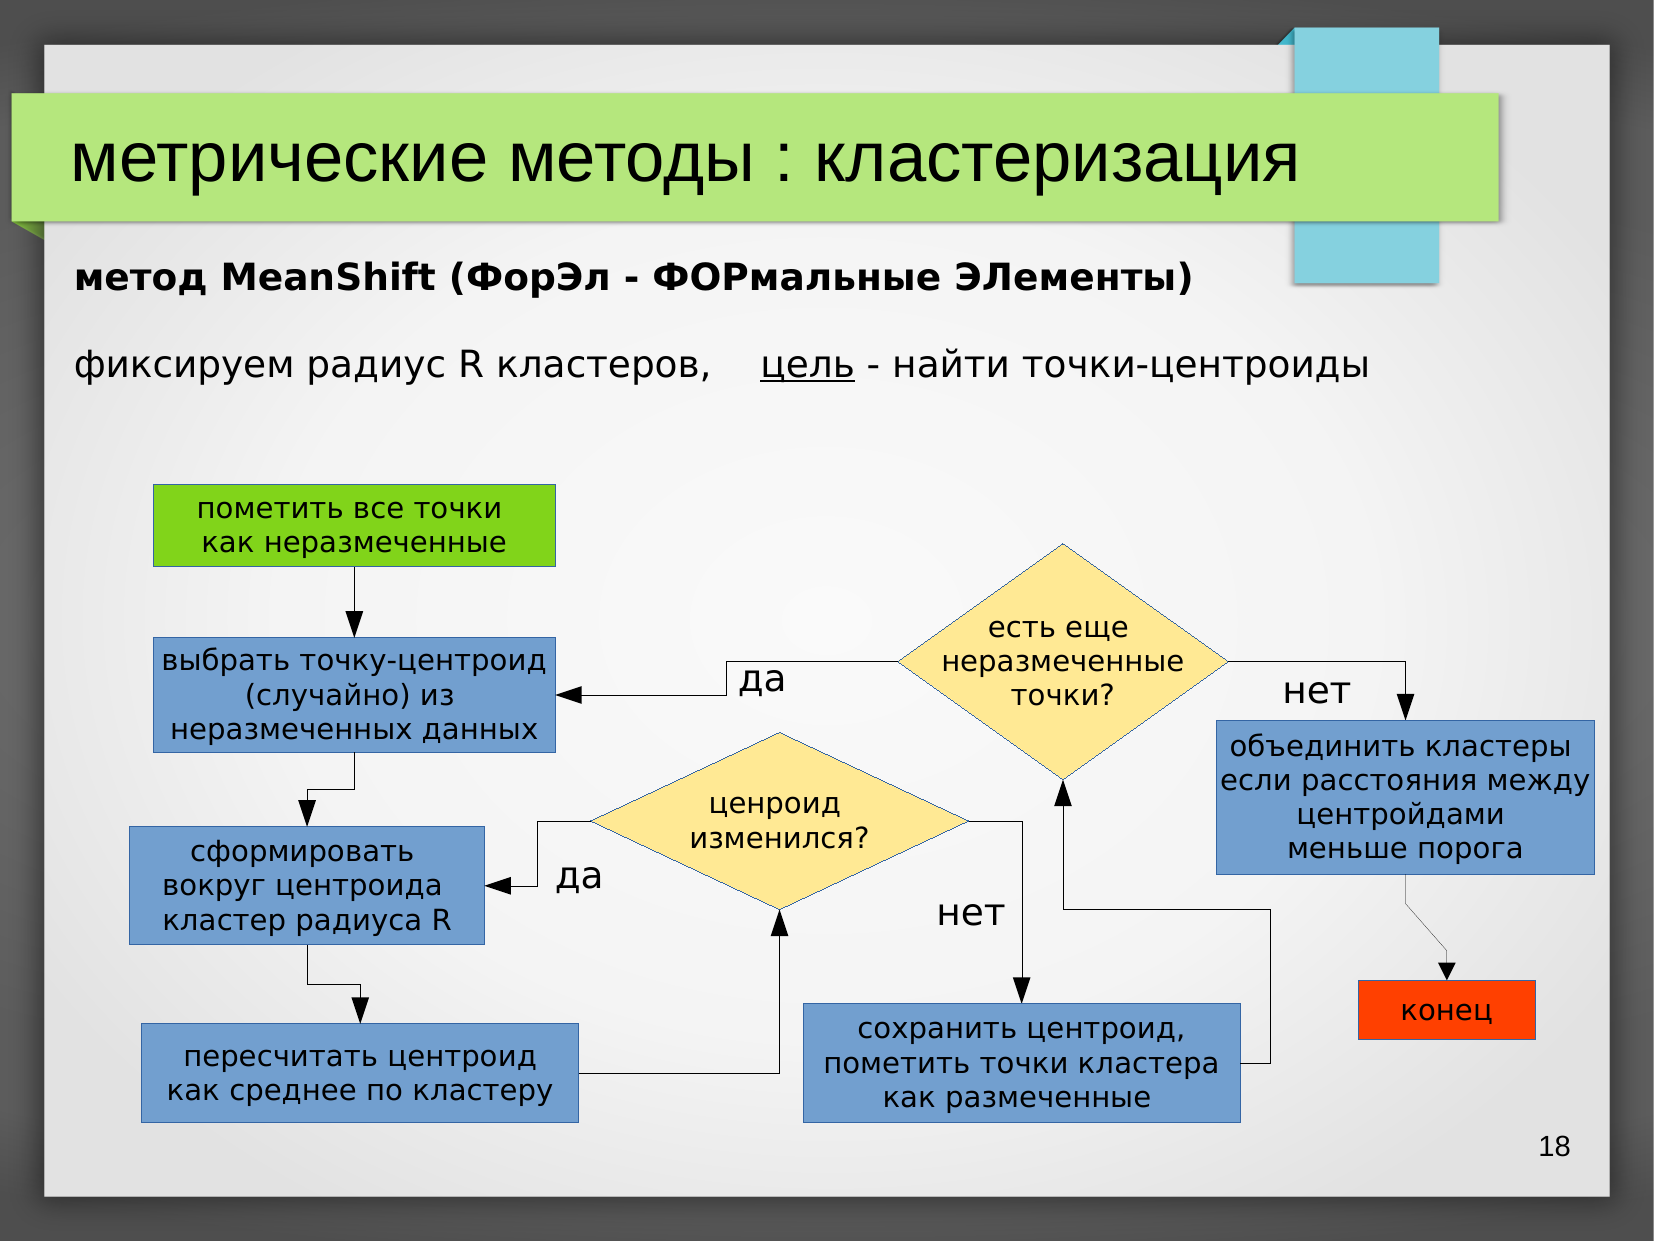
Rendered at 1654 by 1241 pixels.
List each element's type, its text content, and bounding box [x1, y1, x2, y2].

text_box пометить все точки как неразмеченные [153, 484, 556, 567]
text_box конец [1358, 980, 1536, 1040]
text_box объединить кластеры если расстояния между центройдами меньше порога [1216, 720, 1595, 875]
text_box есть еще неразмеченные точки? [898, 543, 1228, 779]
text_box ценроид изменился? [590, 732, 969, 910]
text_box пересчитать центроид как среднее по кластеру [141, 1023, 579, 1123]
text_box метод MeanShift (ФорЭл - ФОРмальные ЭЛементы) фиксируем радиус R кластеров, цель - найти точки-центроиды [59, 248, 1501, 426]
picture [0, 0, 1654, 1241]
title метрические методы : кластеризация [70, 117, 1382, 197]
text_box выбрать точку-центроид (случайно) из неразмеченных данных [153, 637, 556, 753]
text_box сформировать вокруг центроида кластер радиуса R [129, 826, 485, 945]
text_box сохранить центроид, пометить точки кластера как размеченные [803, 1003, 1241, 1123]
